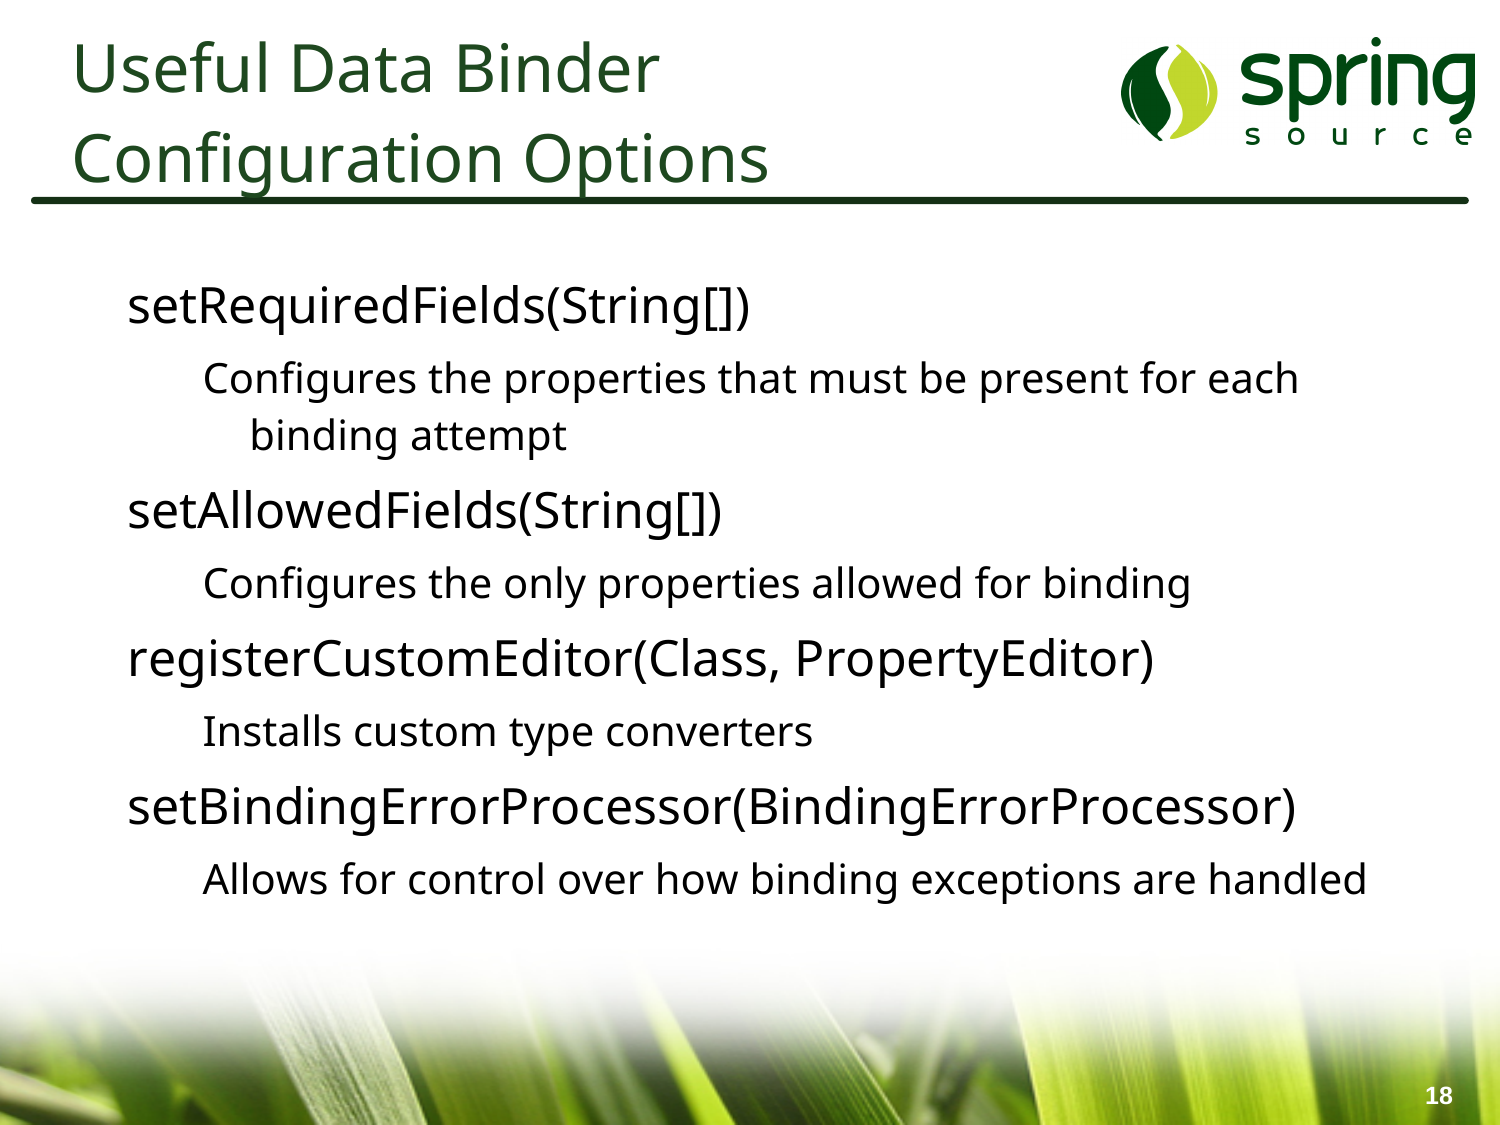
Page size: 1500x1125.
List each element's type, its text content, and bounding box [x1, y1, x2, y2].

picture [1121, 37, 1475, 145]
picture [0, 944, 1500, 1125]
list setRequiredFields(String[]) Configures the properties that must be present for each binding attempt setAllowedFields(String[]) Configures the only properties allowed for binding registerCustomEditor(Class, PropertyEditor) Installs custom type converters setBindingErrorProcessor(BindingErrorProcessor) Allows for control over how binding exceptions are handled [112, 262, 1438, 963]
title Useful Data Binder Configuration Options [56, 13, 1089, 191]
